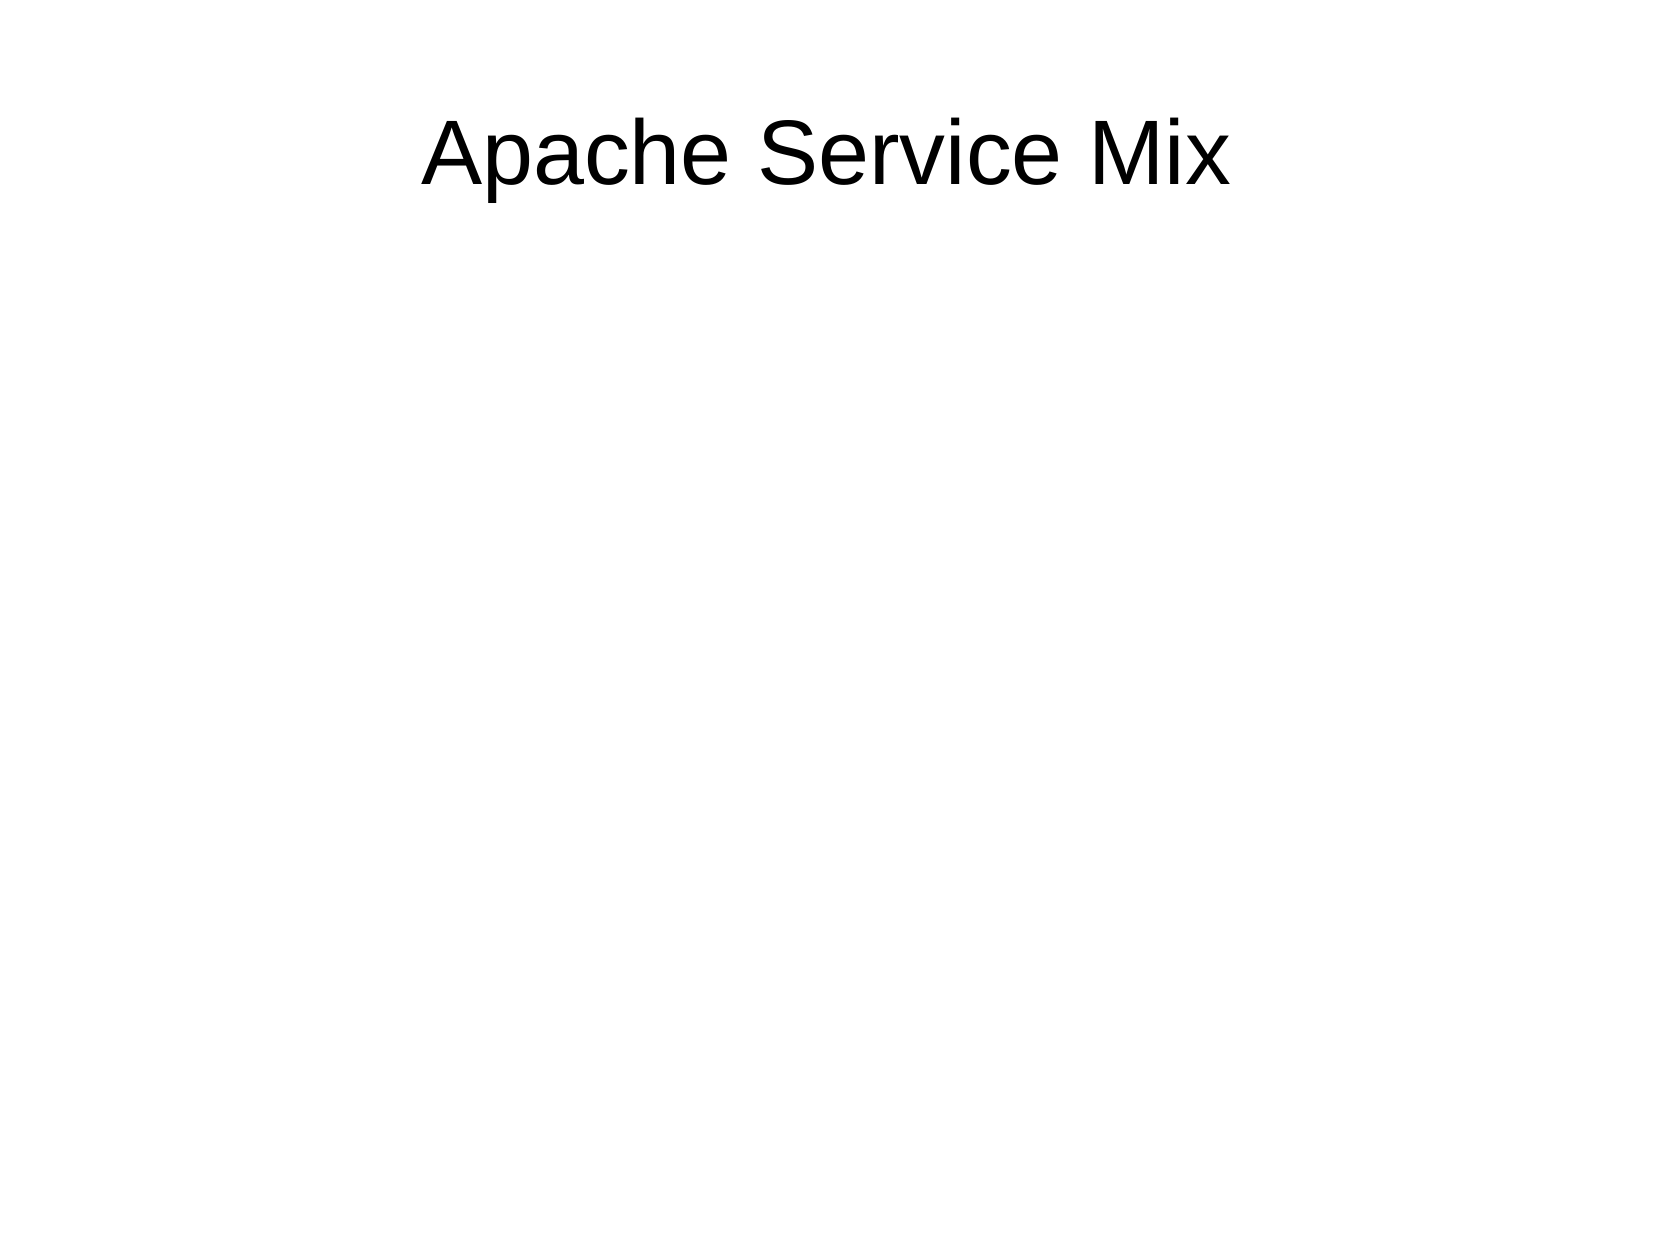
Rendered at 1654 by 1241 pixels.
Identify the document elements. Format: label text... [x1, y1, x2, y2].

title Apache Service Mix [82, 49, 1571, 257]
